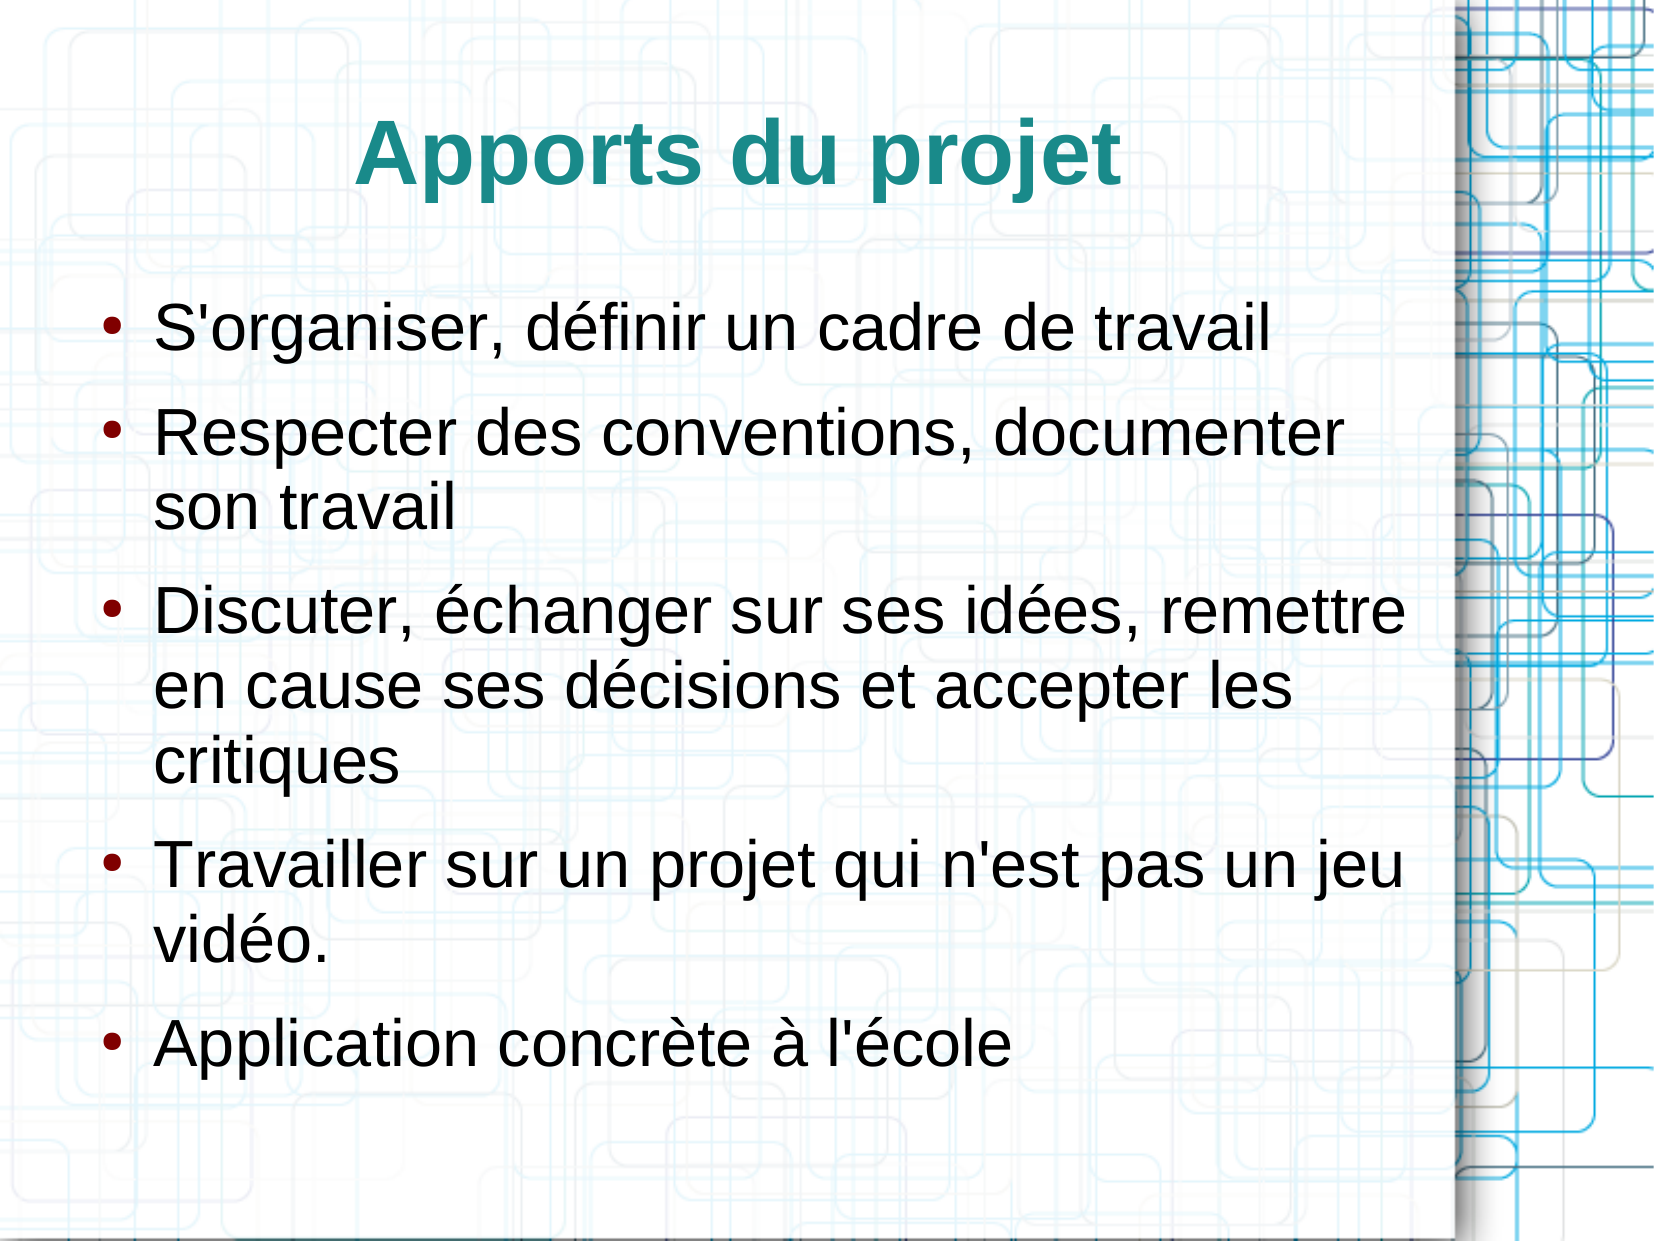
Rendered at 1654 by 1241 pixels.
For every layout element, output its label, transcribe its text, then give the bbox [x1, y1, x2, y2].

picture [0, 0, 1654, 1241]
list S'organiser, définir un cadre de travail Respecter des conventions, documenter son travail Discuter, échanger sur ses idées, remettre en cause ses décisions et accepter les critiques Travailler sur un projet qui n'est pas un jeu vidéo. Application concrète à l'école [82, 290, 1418, 1082]
title Apports du projet [59, 49, 1418, 257]
